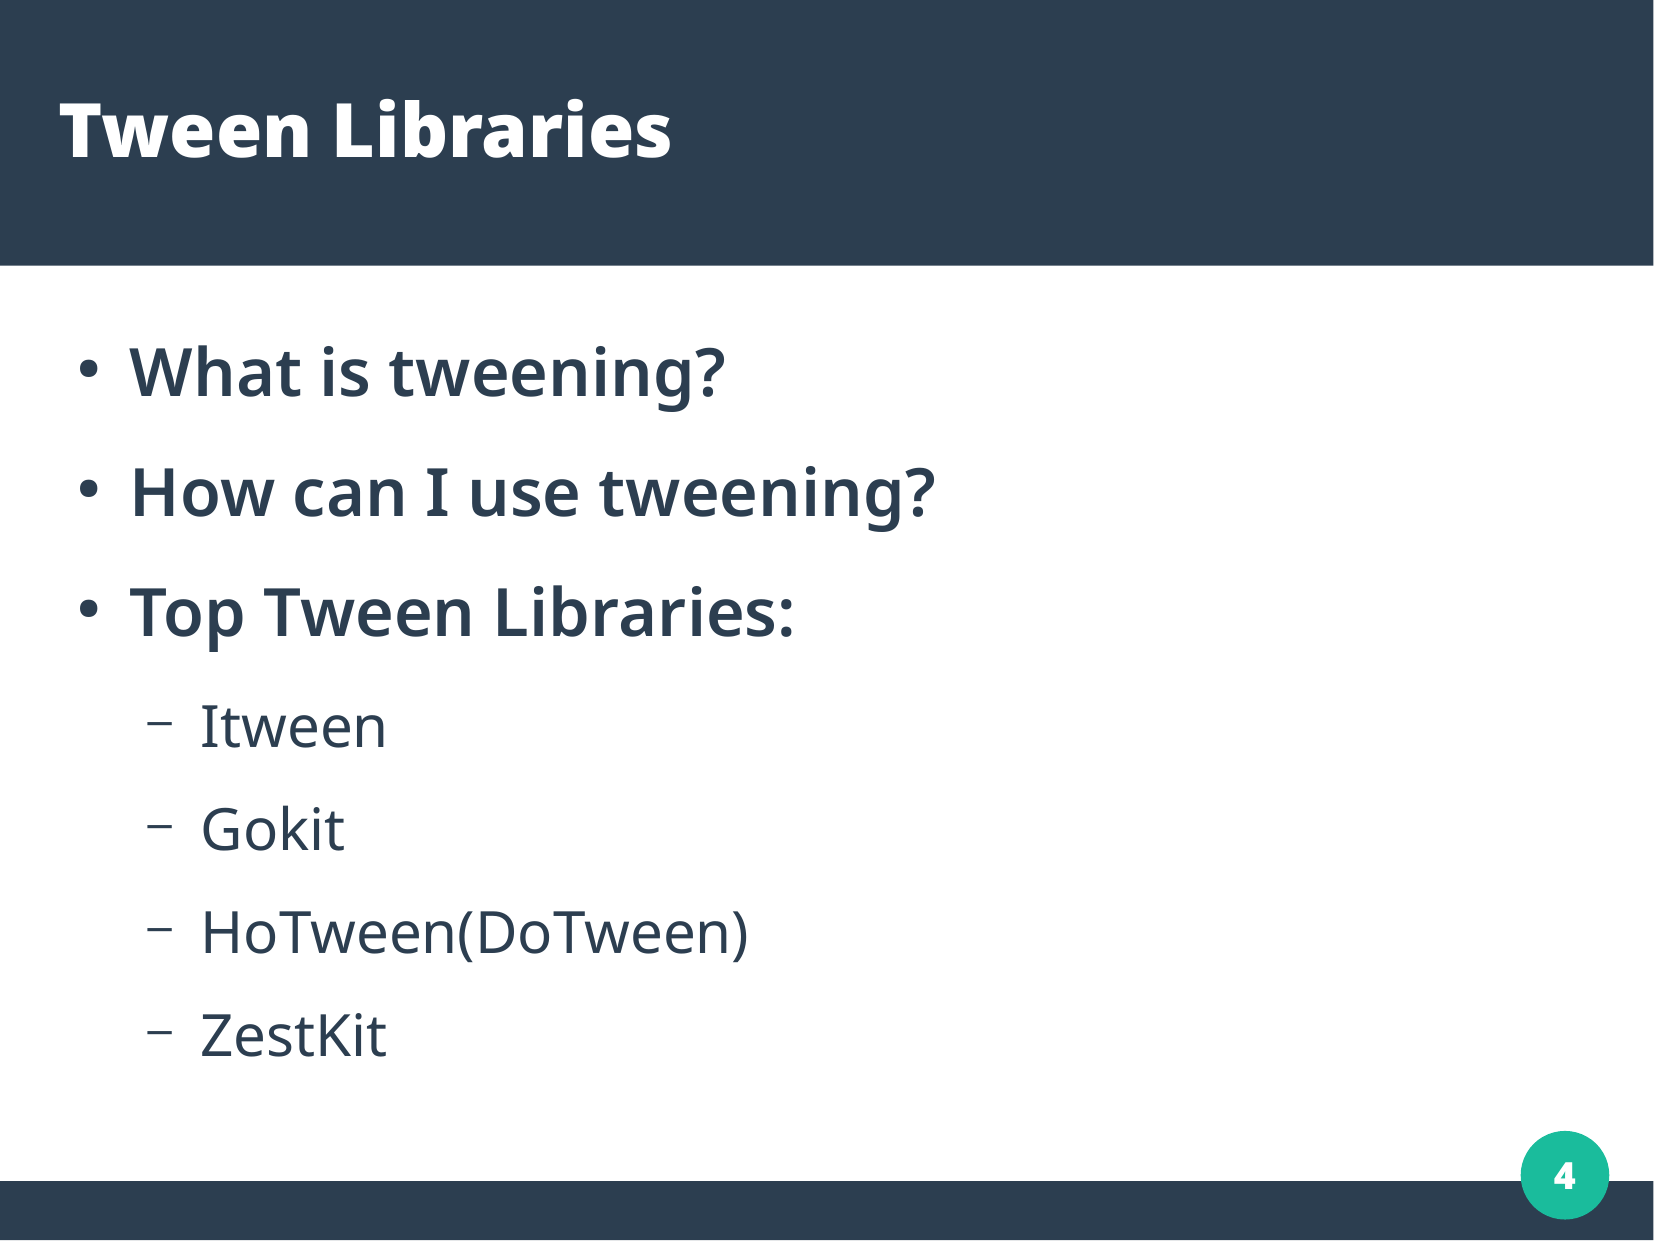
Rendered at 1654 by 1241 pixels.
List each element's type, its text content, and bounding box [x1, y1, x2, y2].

title Tween Libraries [59, 49, 1595, 207]
list What is tweening? How can I use tweening? Top Tween Libraries: Itween Gokit HoTween(DoTween) ZestKit [59, 324, 1595, 1152]
